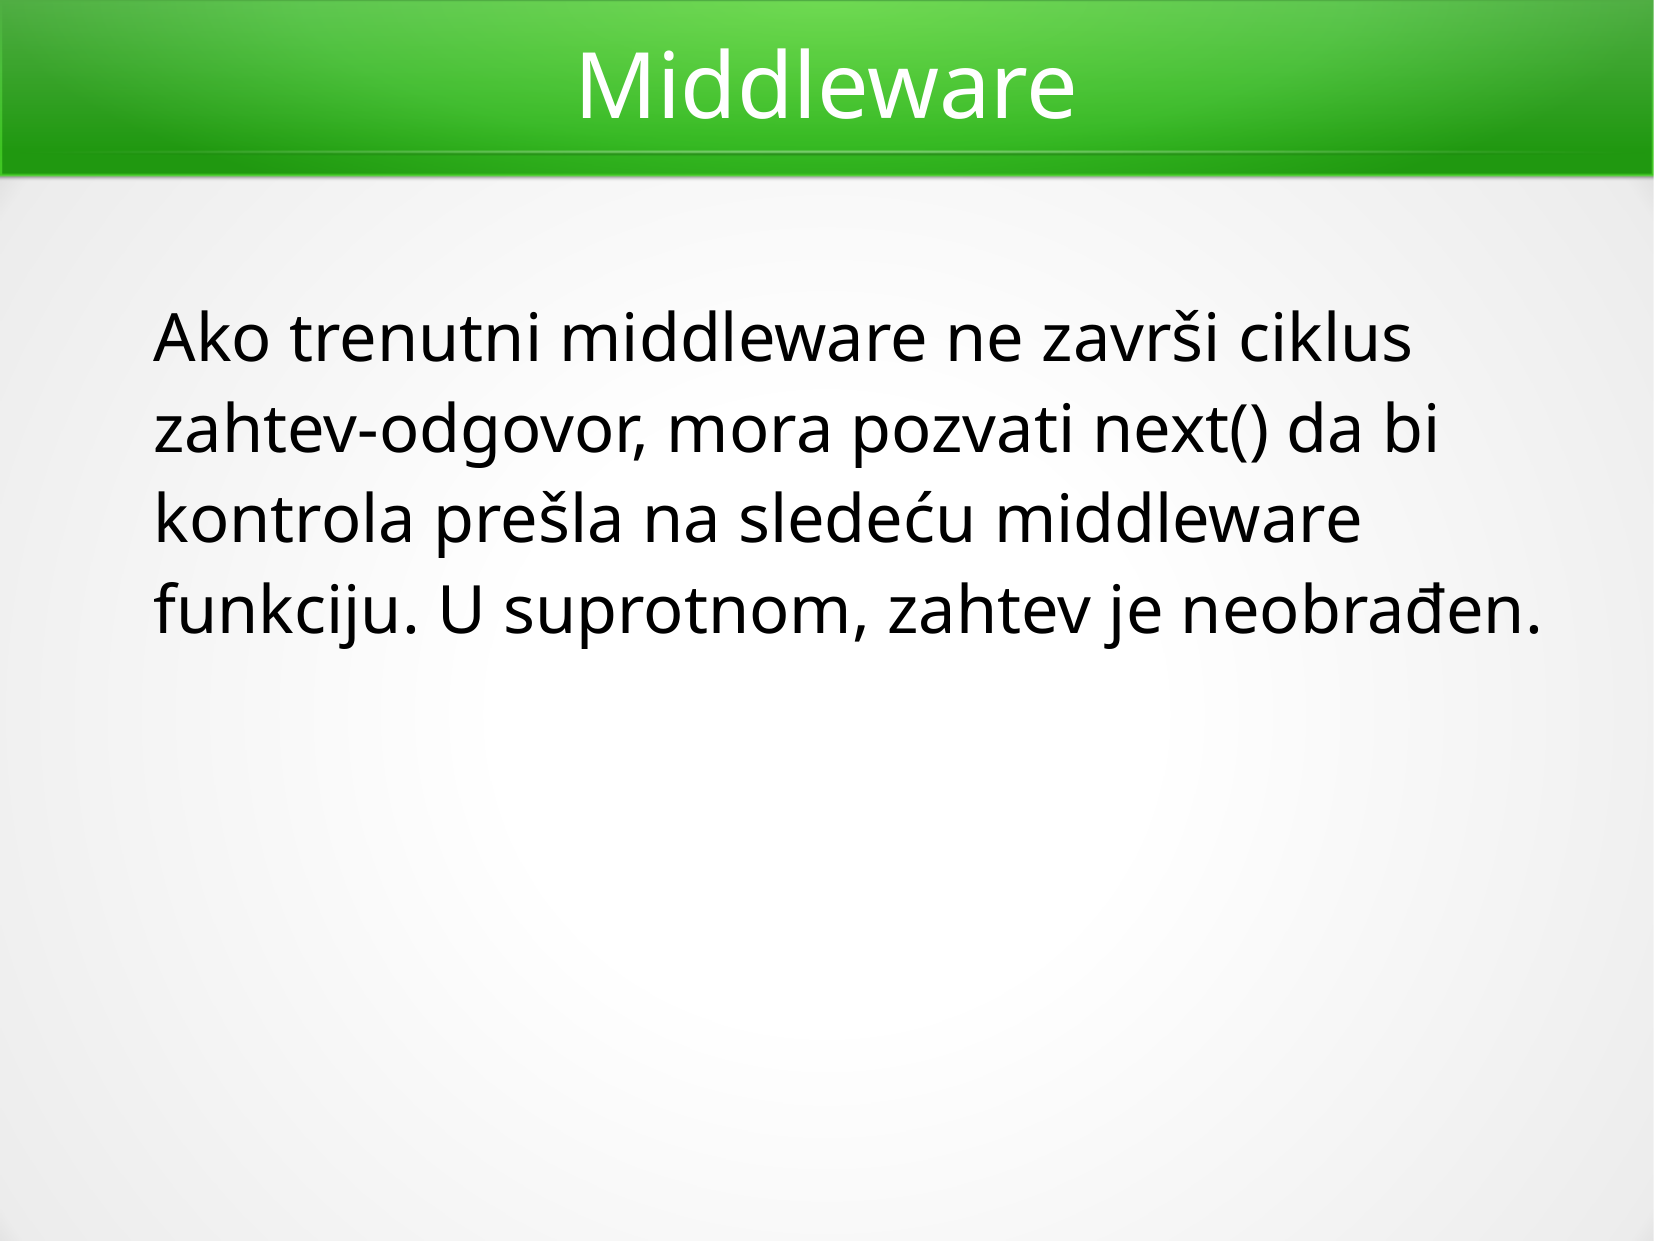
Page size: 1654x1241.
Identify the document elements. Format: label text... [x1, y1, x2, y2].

picture [0, 0, 1654, 1241]
list Ako trenutni middleware ne završi ciklus zahtev-odgovor, mora pozvati next() da bi kontrola prešla na sledeću middleware funkciju. U suprotnom, zahtev je neobrađen. [82, 290, 1571, 1010]
title Middleware [82, 11, 1571, 154]
